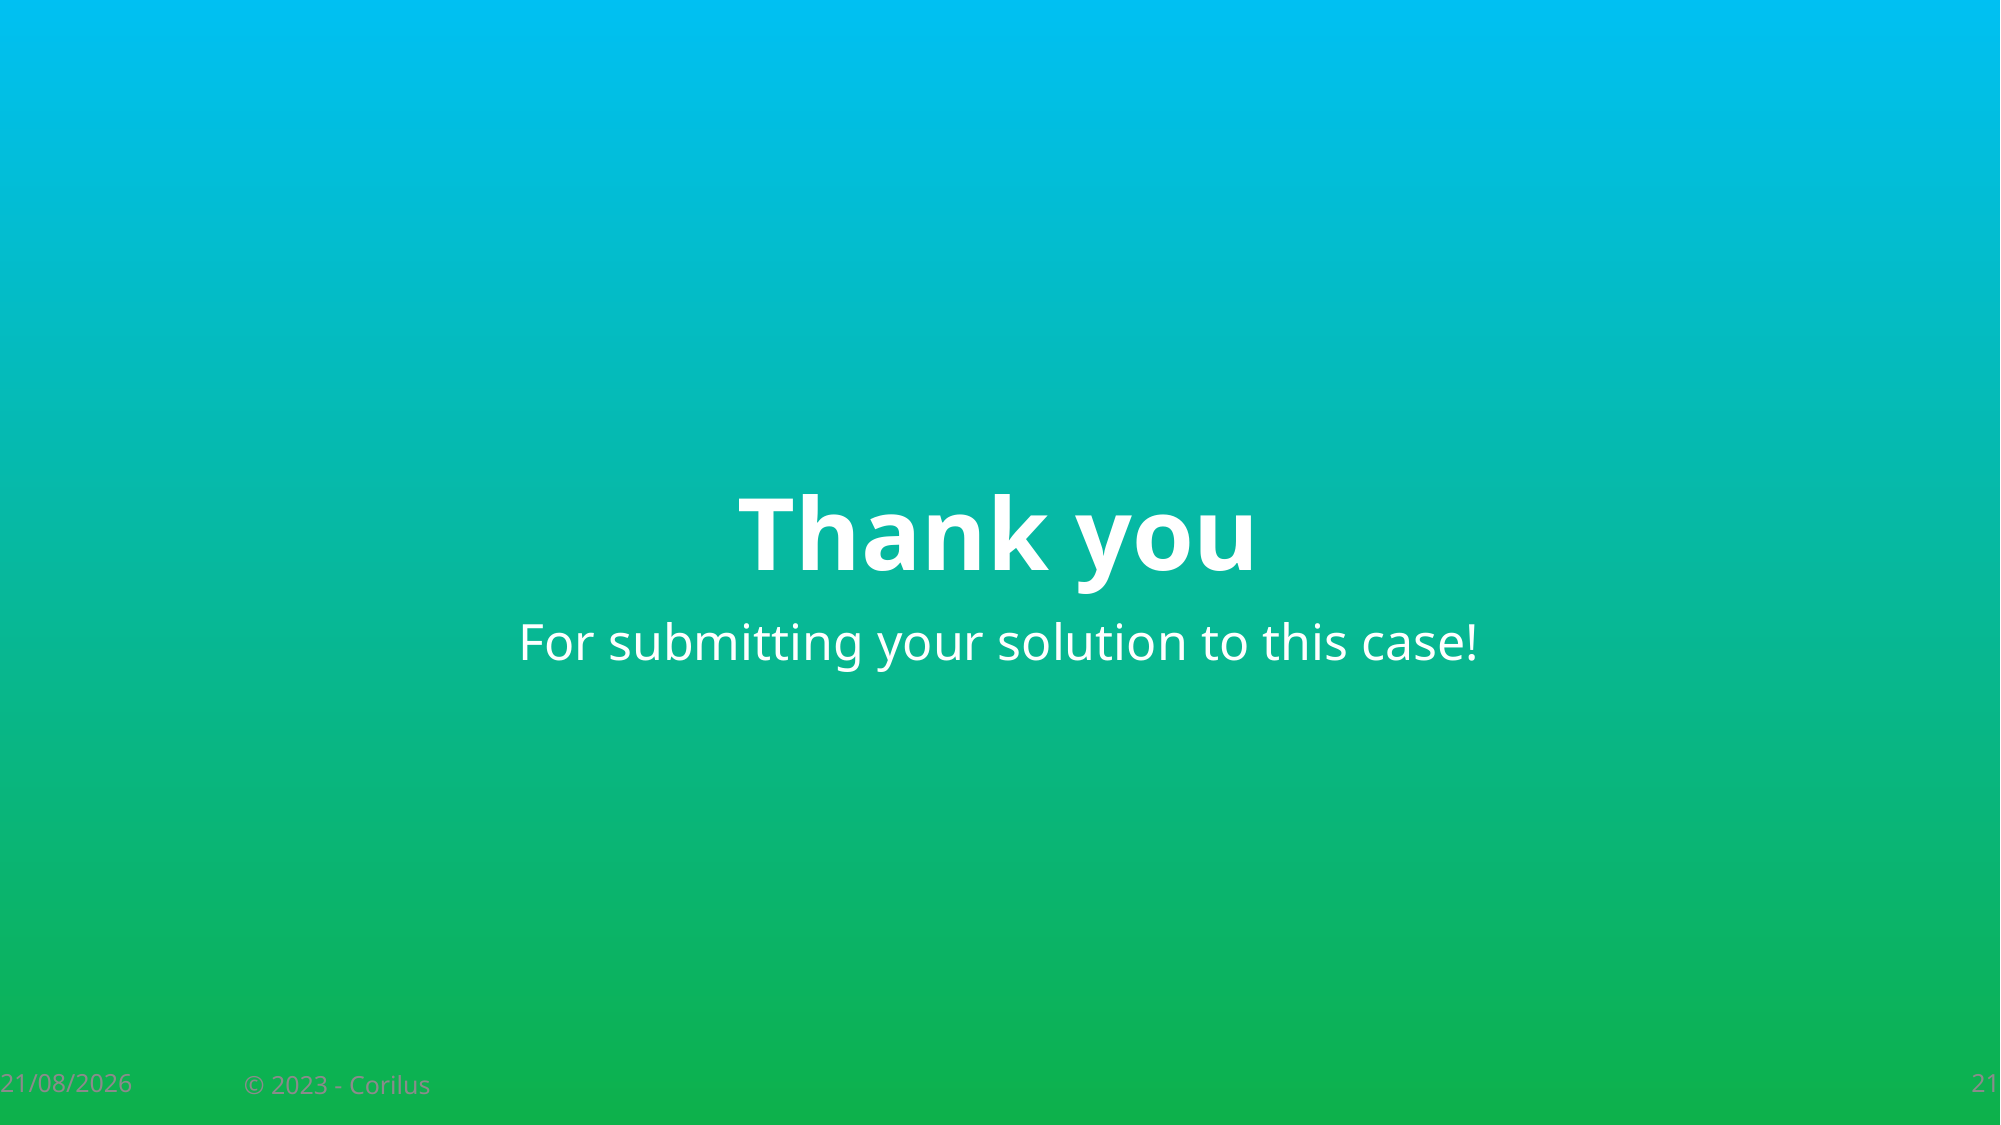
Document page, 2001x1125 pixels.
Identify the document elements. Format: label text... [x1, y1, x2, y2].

list For submitting your solution to this case! [136, 616, 1862, 843]
slide_number <nummer> [1550, 1065, 2000, 1103]
title Thank you [136, 352, 1862, 592]
footer © 2023 - Corilus [0, 1065, 675, 1103]
